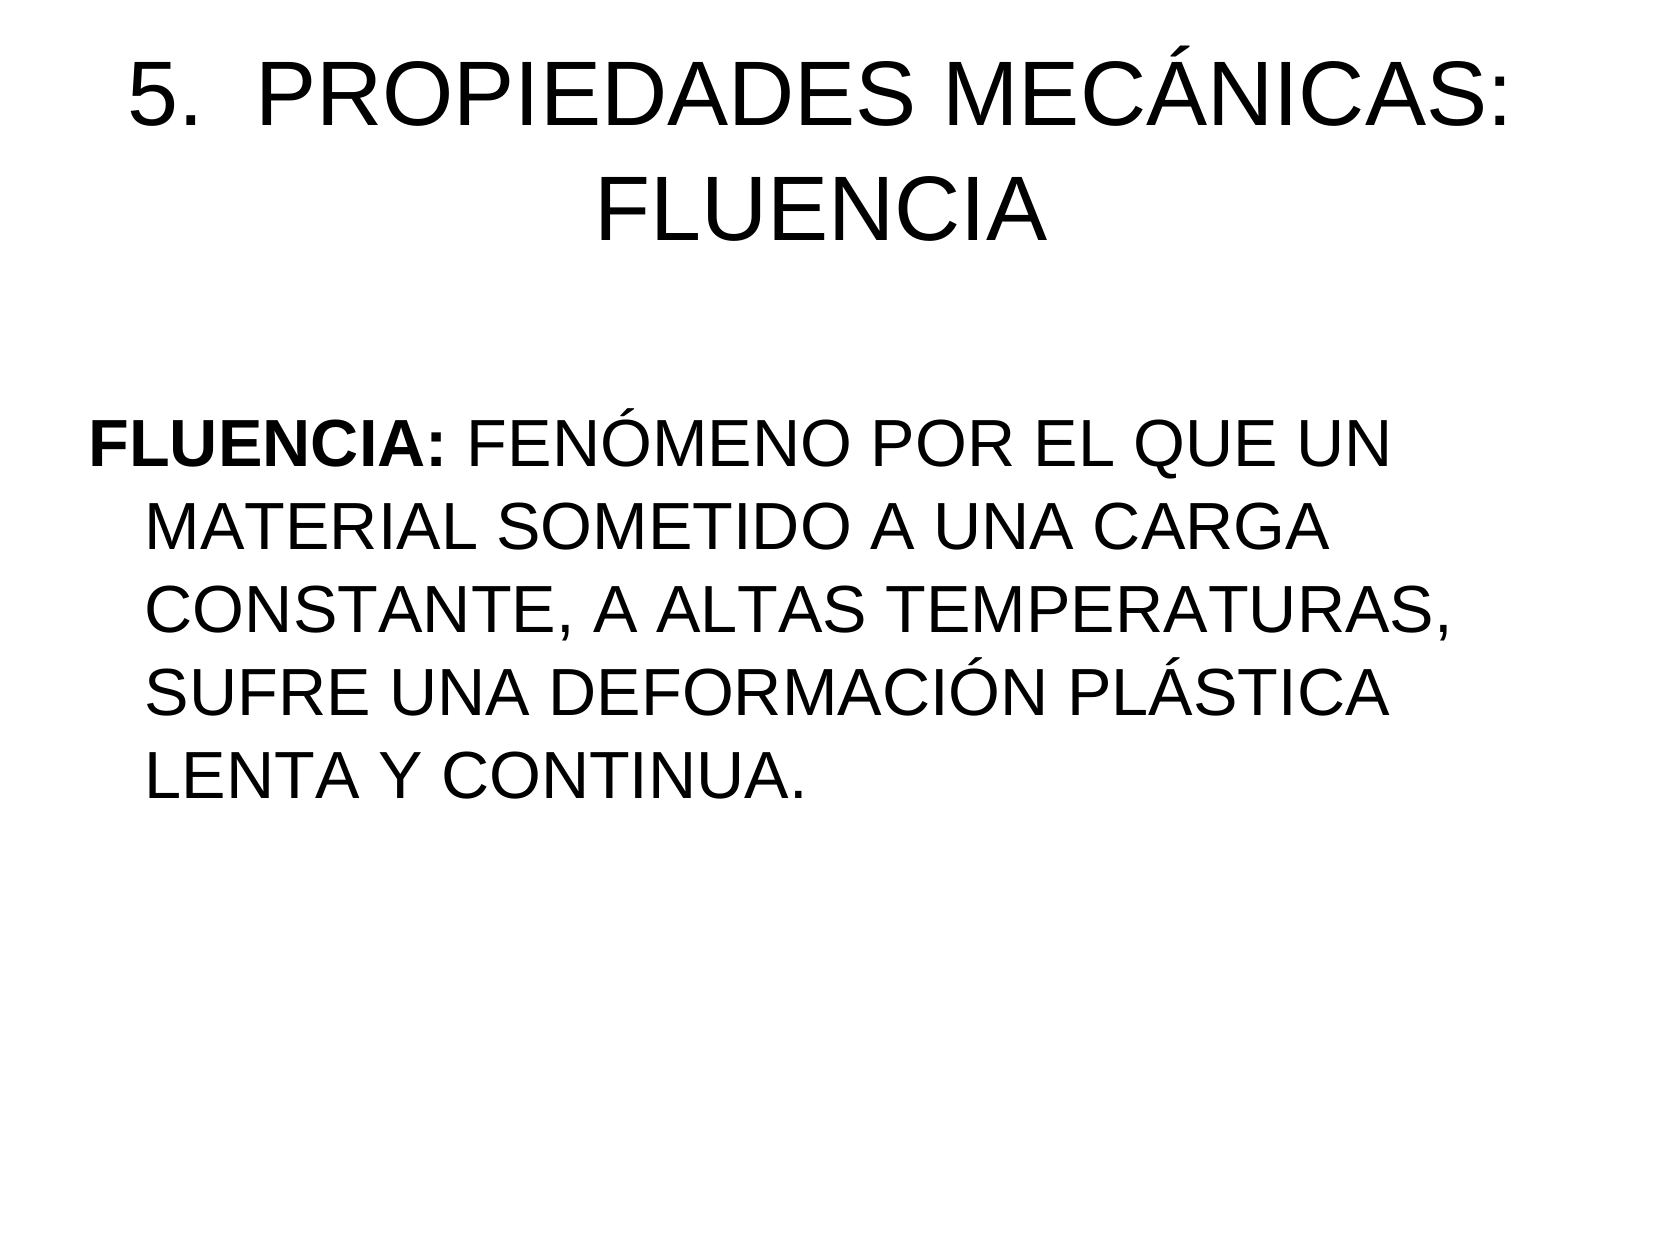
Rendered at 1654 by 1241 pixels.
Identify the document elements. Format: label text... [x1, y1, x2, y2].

subtitle FLUENCIA: FENÓMENO POR EL QUE UN MATERIAL SOMETIDO A UNA CARGA CONSTANTE, A ALTAS TEMPERATURAS, SUFRE UNA DEFORMACIÓN PLÁSTICA LENTA Y CONTINUA. [88, 361, 1577, 1180]
title 5. PROPIEDADES MECÁNICAS: FLUENCIA [77, 29, 1565, 259]
